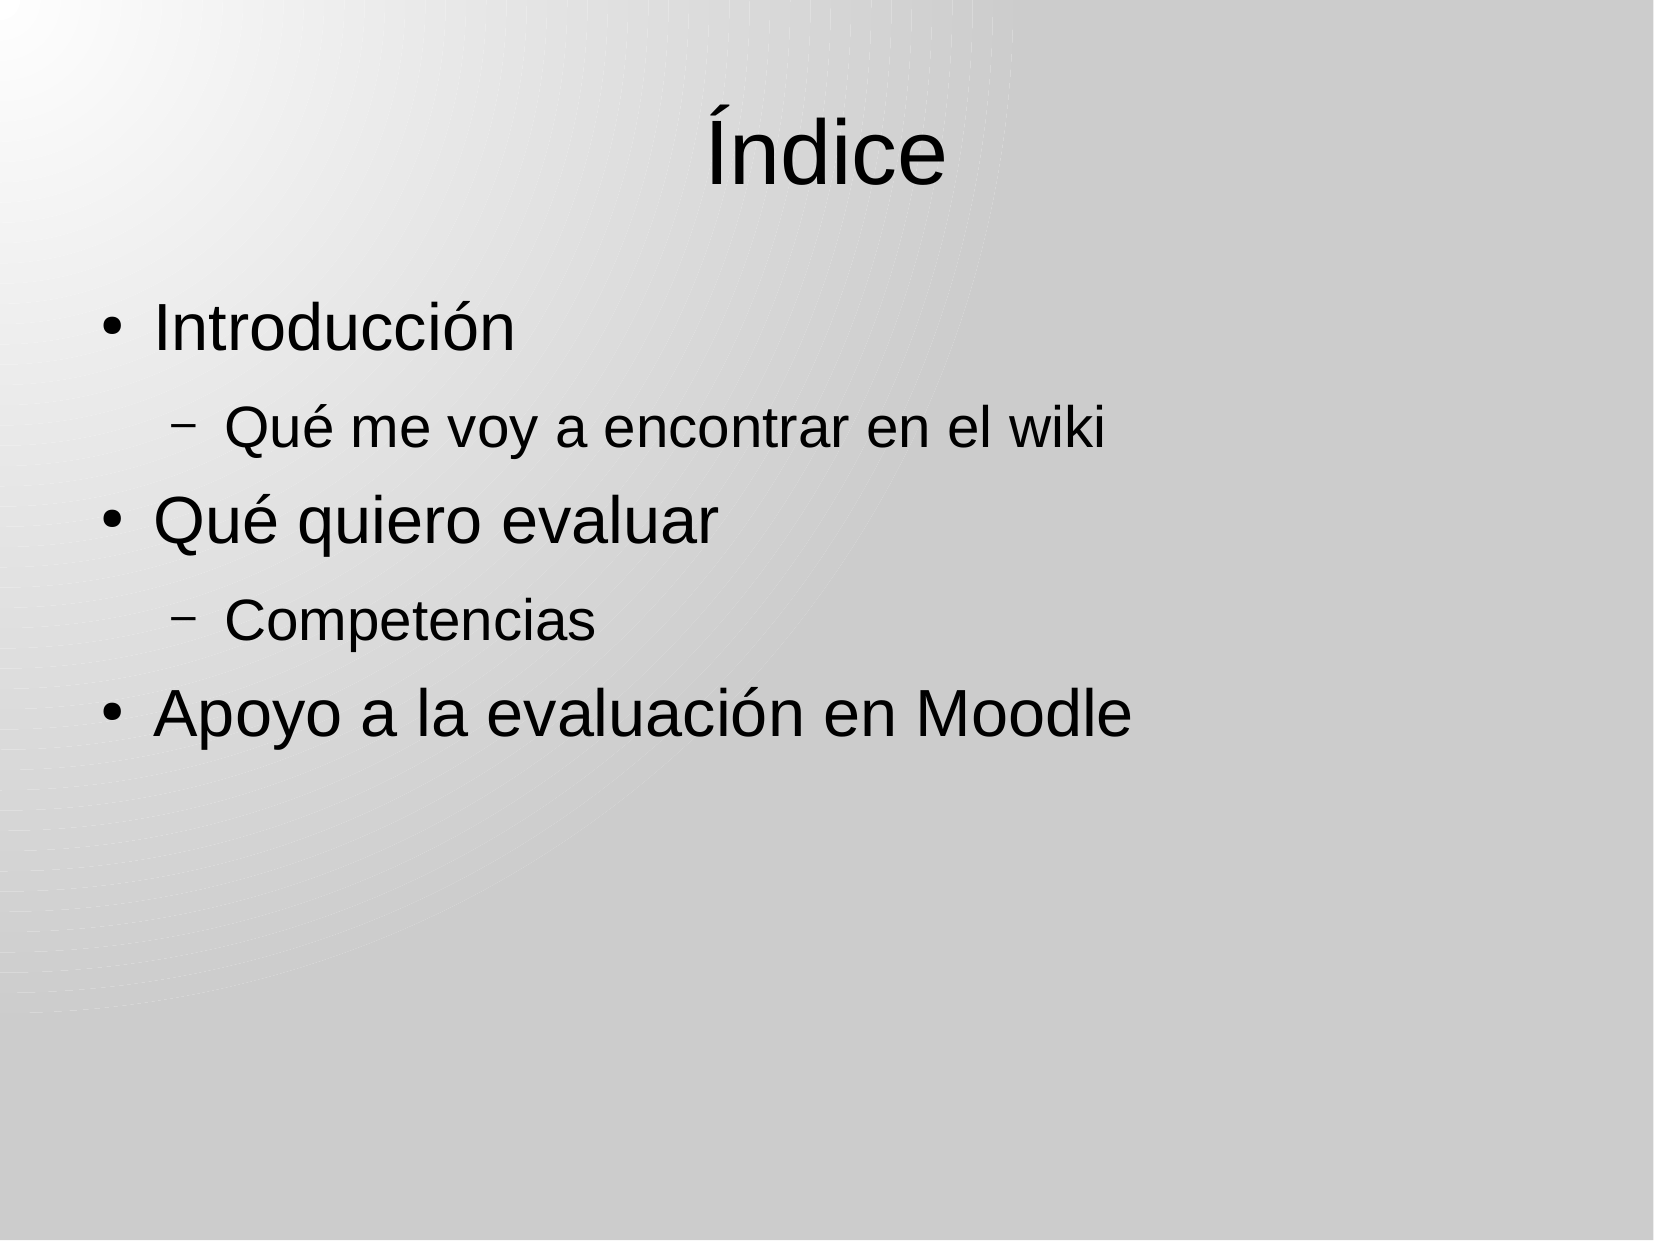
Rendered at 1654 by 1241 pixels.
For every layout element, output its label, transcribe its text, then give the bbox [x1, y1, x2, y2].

list Introducción Qué me voy a encontrar en el wiki Qué quiero evaluar Competencias Apoyo a la evaluación en Moodle [82, 290, 1538, 1109]
title Índice [82, 49, 1571, 257]
